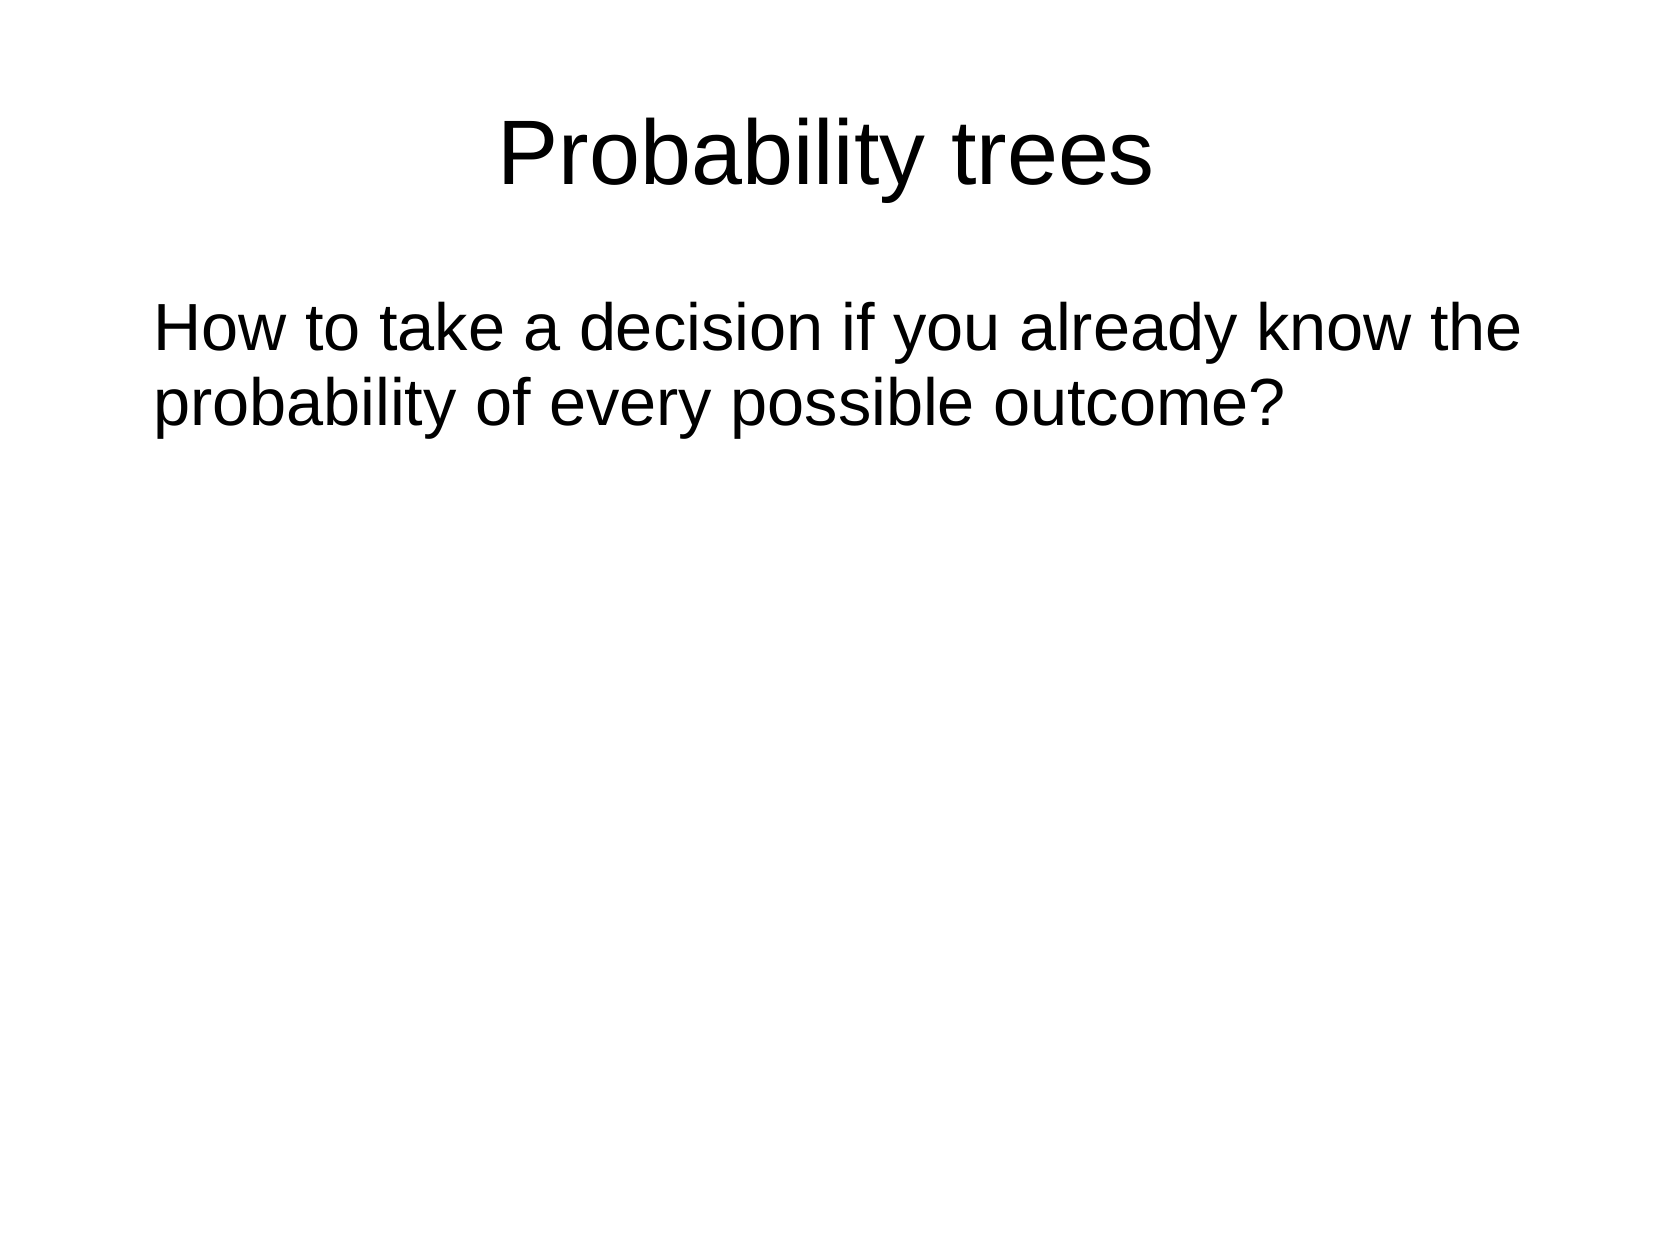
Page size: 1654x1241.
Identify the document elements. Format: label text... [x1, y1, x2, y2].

title Probability trees [82, 49, 1571, 257]
list How to take a decision if you already know the probability of every possible outcome? [82, 290, 1571, 1010]
